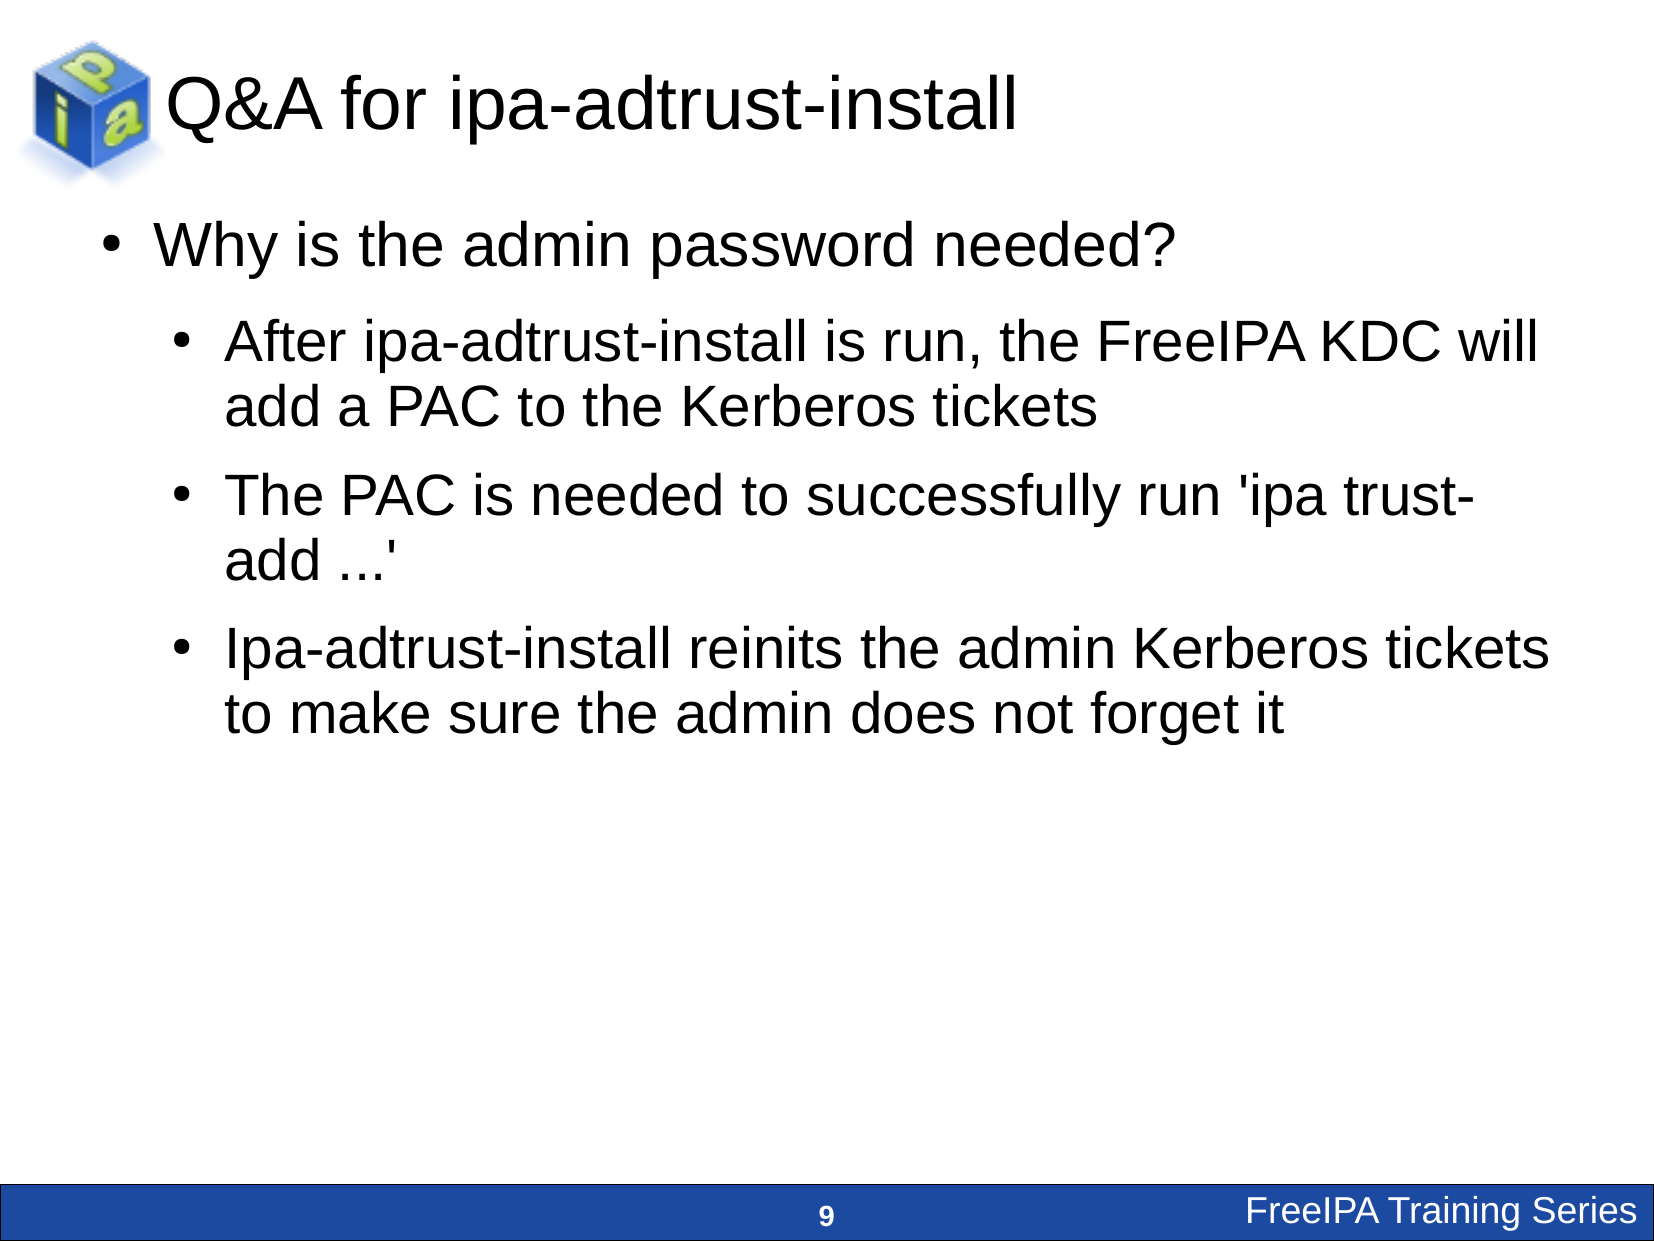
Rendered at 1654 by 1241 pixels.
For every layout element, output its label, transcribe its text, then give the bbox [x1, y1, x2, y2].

title Q&A for ipa-adtrust-install [165, 0, 1654, 208]
picture [17, 34, 165, 193]
list Why is the admin password needed? After ipa-adtrust-install is run, the FreeIPA KDC will add a PAC to the Kerberos tickets The PAC is needed to successfully run 'ipa trust-add ...' Ipa-adtrust-install reinits the admin Kerberos tickets to make sure the admin does not forget it [82, 209, 1571, 930]
